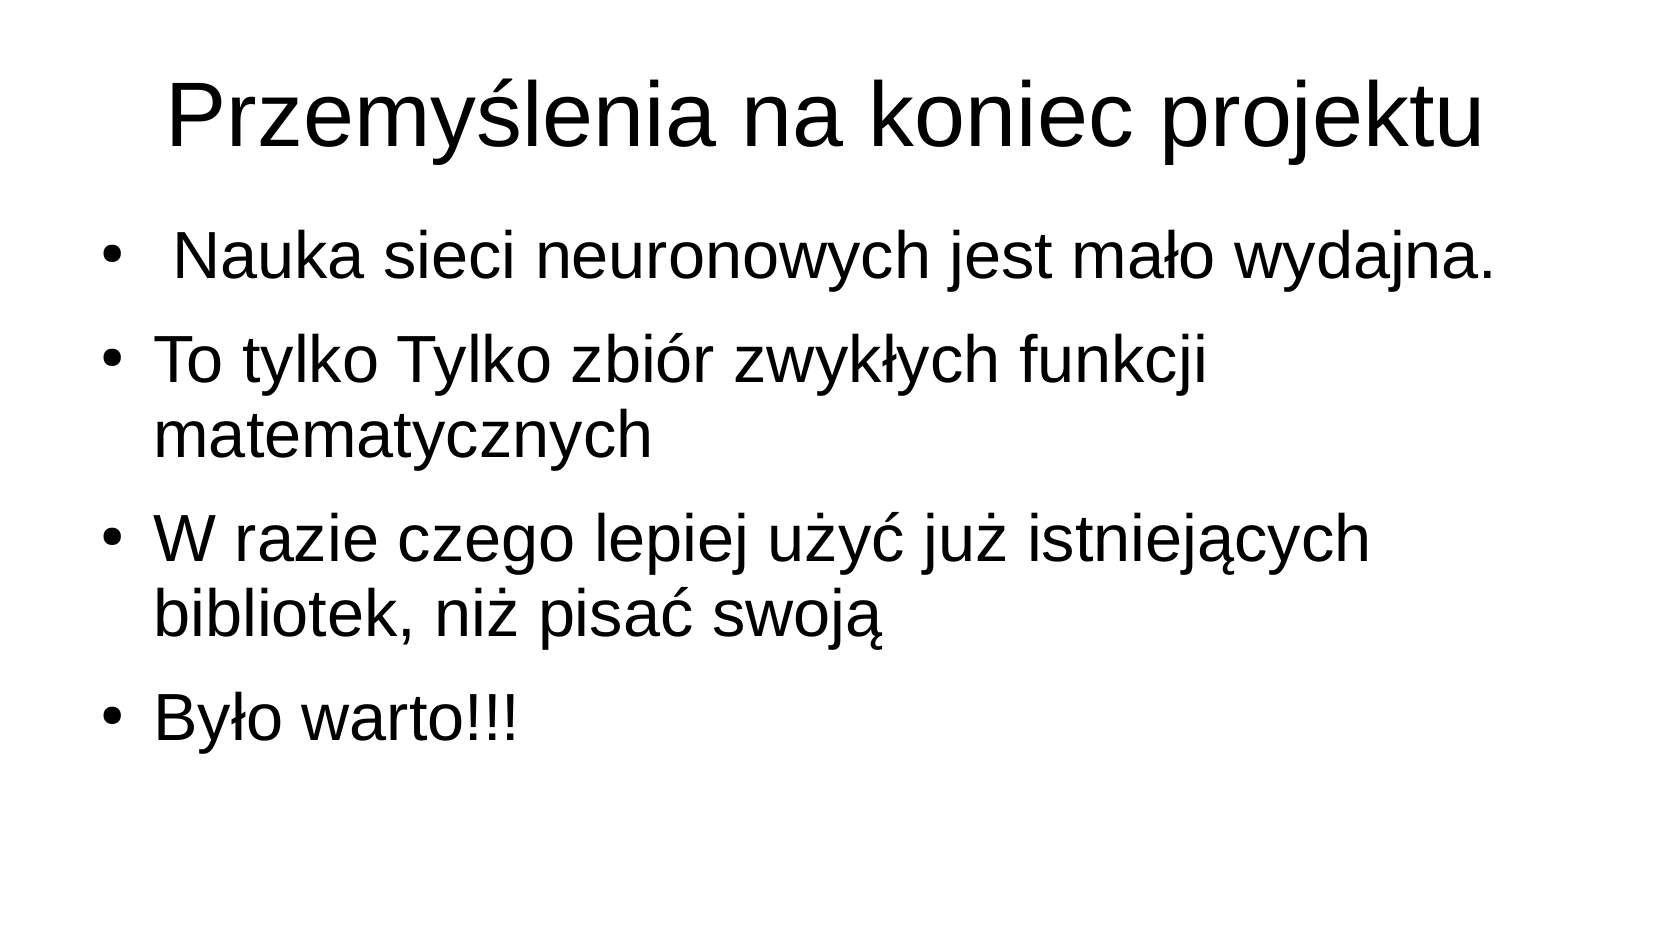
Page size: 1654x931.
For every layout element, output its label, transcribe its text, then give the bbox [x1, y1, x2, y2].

list Nauka sieci neuronowych jest mało wydajna. To tylko Tylko zbiór zwykłych funkcji matematycznych W razie czego lepiej użyć już istniejących bibliotek, niż pisać swoją Było warto!!! [82, 217, 1571, 758]
title Przemyślenia na koniec projektu [82, 37, 1571, 193]
